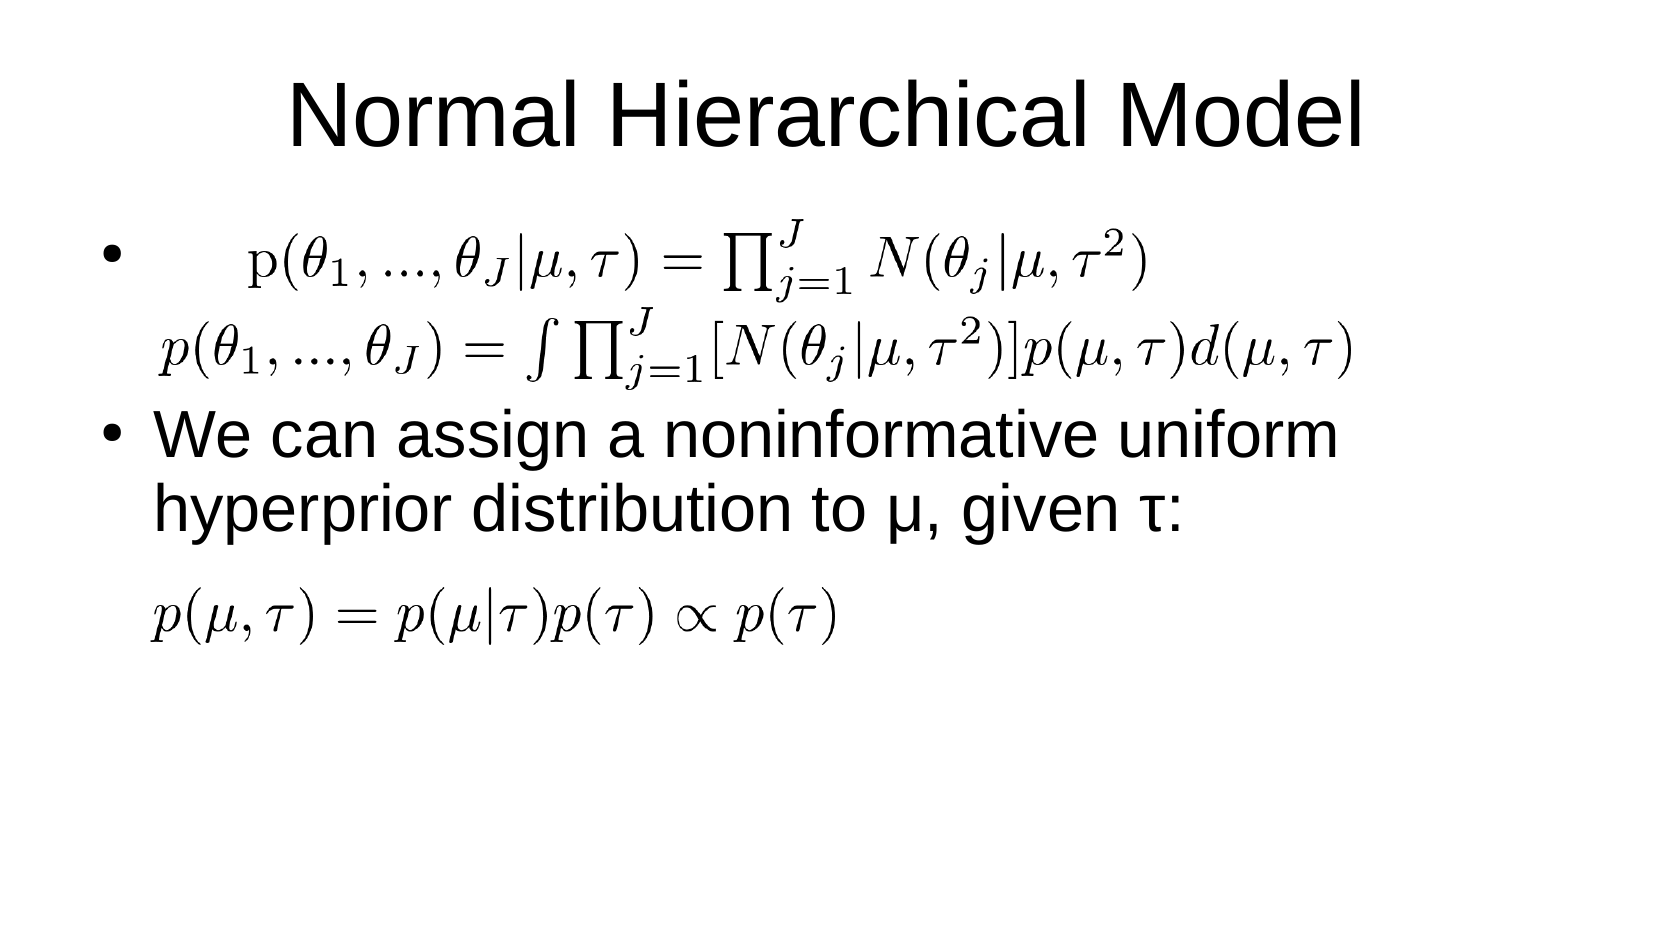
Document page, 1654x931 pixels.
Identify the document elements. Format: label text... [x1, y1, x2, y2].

list We can assign a noninformative uniform hyperprior distribution to μ, given τ: [82, 217, 1571, 758]
picture [158, 219, 1351, 391]
picture [150, 587, 835, 646]
title Normal Hierarchical Model [82, 37, 1571, 193]
